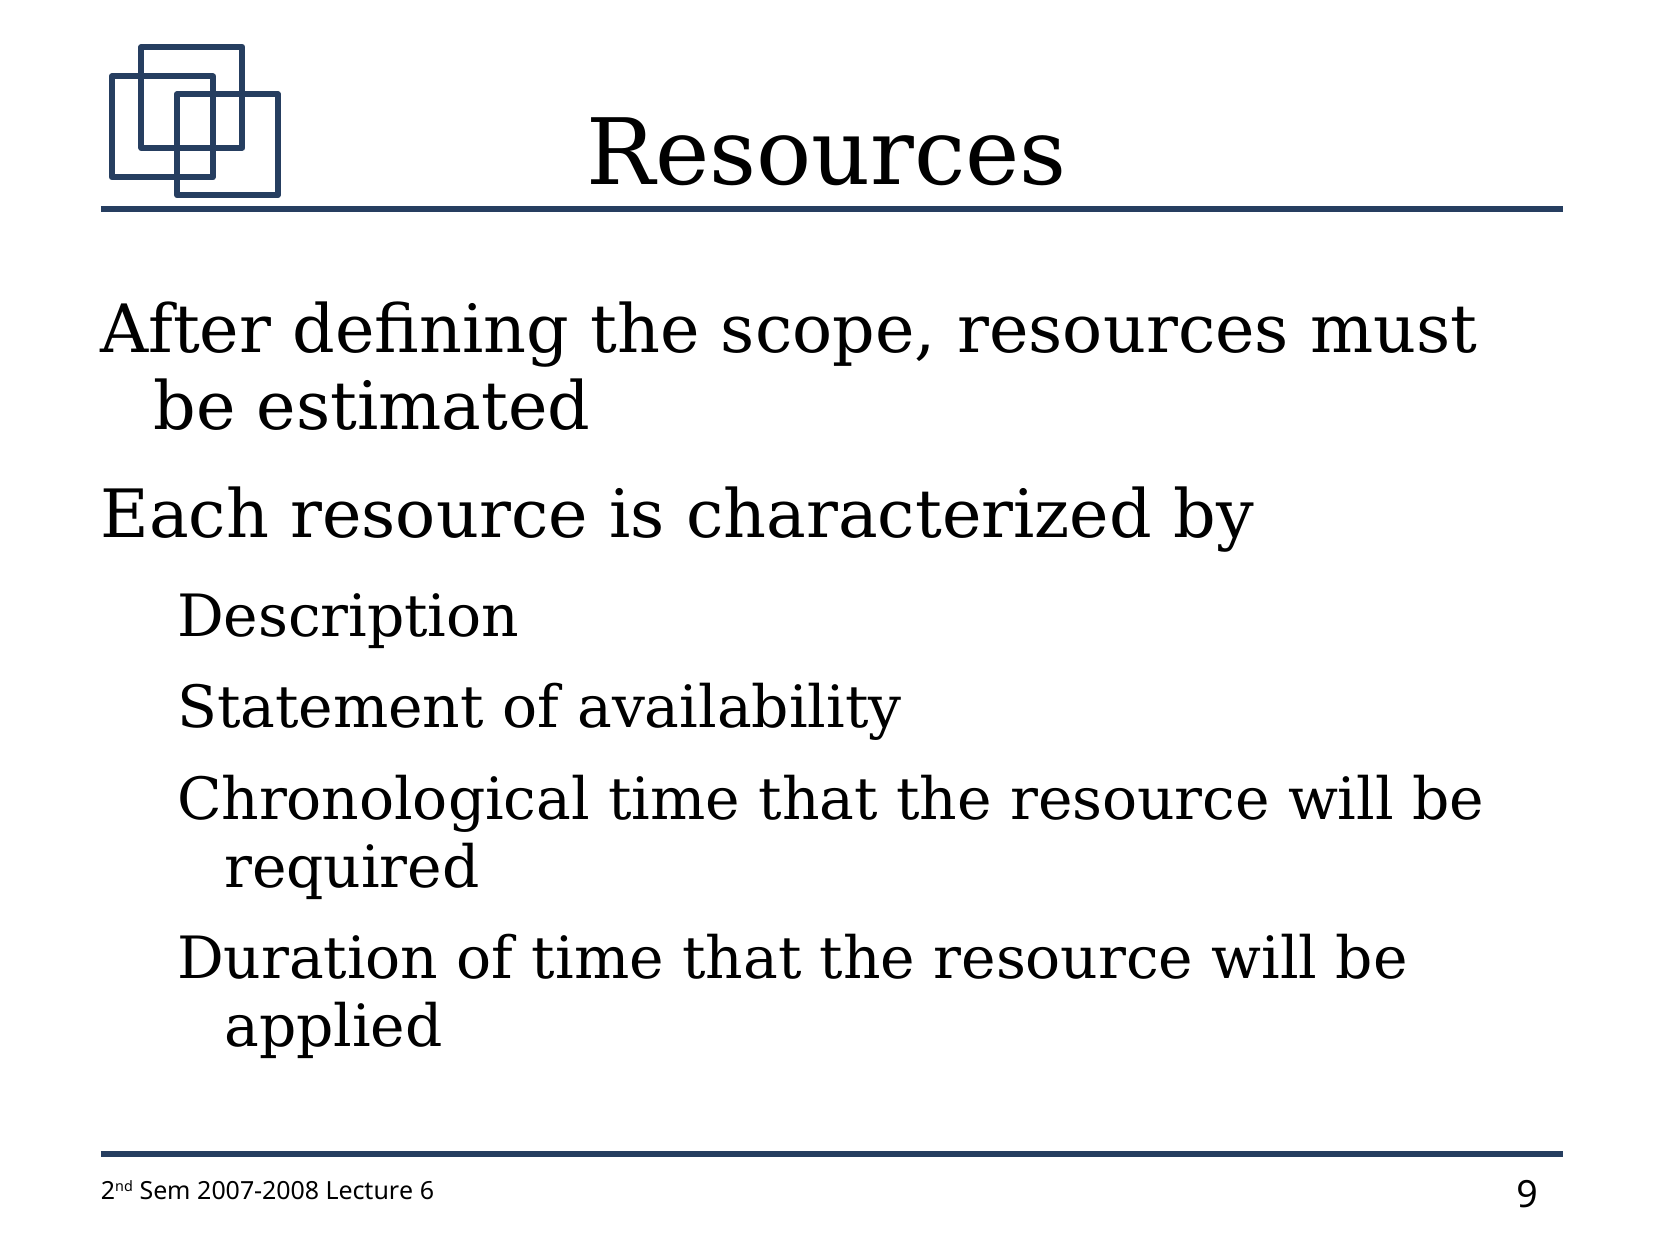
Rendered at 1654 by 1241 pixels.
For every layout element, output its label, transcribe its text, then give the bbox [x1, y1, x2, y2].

list After defining the scope, resources must be estimated Each resource is characterized by Description Statement of availability Chronological time that the resource will be required Duration of time that the resource will be applied [82, 290, 1571, 1109]
title Resources [82, 49, 1571, 257]
